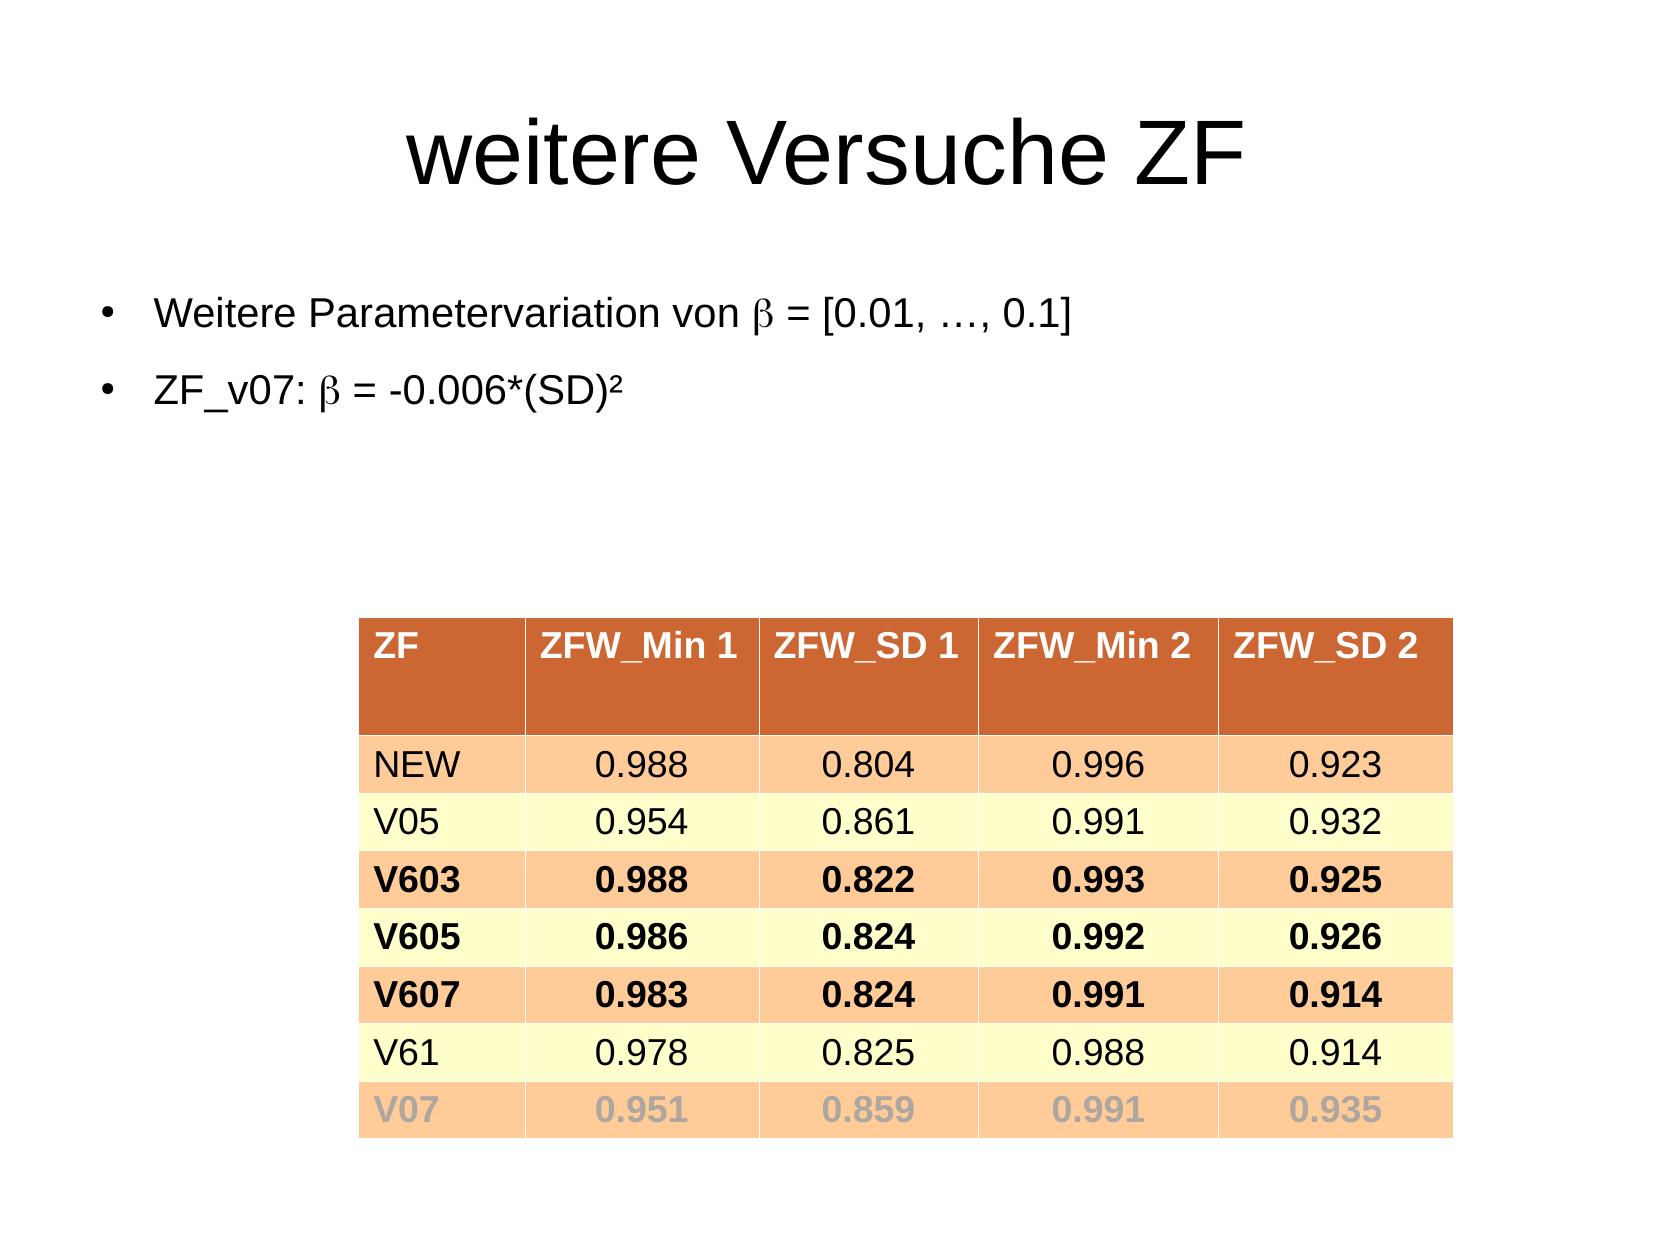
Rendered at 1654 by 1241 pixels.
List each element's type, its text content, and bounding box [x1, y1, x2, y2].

table_cell NEW [359, 736, 525, 793]
table_header ZFW_Min 2 [979, 618, 1218, 735]
table_cell V605 [359, 909, 525, 966]
table_cell 0.932 [1219, 794, 1453, 850]
table_cell 0.824 [760, 909, 978, 966]
table_cell 0.996 [979, 736, 1218, 793]
table_cell 0.992 [979, 909, 1218, 966]
table_cell V607 [359, 967, 525, 1023]
table_cell 0.935 [1219, 1082, 1453, 1138]
table_header ZFW_SD 1 [760, 618, 978, 735]
table_header ZF [359, 618, 525, 735]
table_header ZFW_Min 1 [526, 618, 759, 735]
table_cell 0.825 [760, 1024, 978, 1081]
table_cell 0.804 [760, 736, 978, 793]
table_cell 0.859 [760, 1082, 978, 1138]
table_cell 0.988 [526, 736, 759, 793]
table_cell 0.926 [1219, 909, 1453, 966]
table_cell 0.983 [526, 967, 759, 1023]
table_cell 0.861 [760, 794, 978, 850]
table_cell 0.991 [979, 1082, 1218, 1138]
table_cell V603 [359, 851, 525, 908]
table_cell 0.988 [526, 851, 759, 908]
table_cell 0.914 [1219, 1024, 1453, 1081]
table_cell V07 [359, 1082, 525, 1138]
table_cell 0.978 [526, 1024, 759, 1081]
table_cell V61 [359, 1024, 525, 1081]
table_header ZFW_SD 2 [1219, 618, 1453, 735]
table_cell 0.988 [979, 1024, 1218, 1081]
table_cell 0.991 [979, 794, 1218, 850]
table_cell 0.824 [760, 967, 978, 1023]
table_cell V05 [359, 794, 525, 850]
table_cell 0.923 [1219, 736, 1453, 793]
title weitere Versuche ZF [82, 49, 1571, 257]
table_cell 0.993 [979, 851, 1218, 908]
list Weitere Parametervariation von β = [0.01, …, 0.1] ZF_v07: β = -0.006*(SD)² [82, 290, 1571, 1010]
table_cell 0.986 [526, 909, 759, 966]
table_cell 0.925 [1219, 851, 1453, 908]
table_cell 0.822 [760, 851, 978, 908]
table_cell 0.951 [526, 1082, 759, 1138]
table_cell 0.914 [1219, 967, 1453, 1023]
table_cell 0.991 [979, 967, 1218, 1023]
table_cell 0.954 [526, 794, 759, 850]
